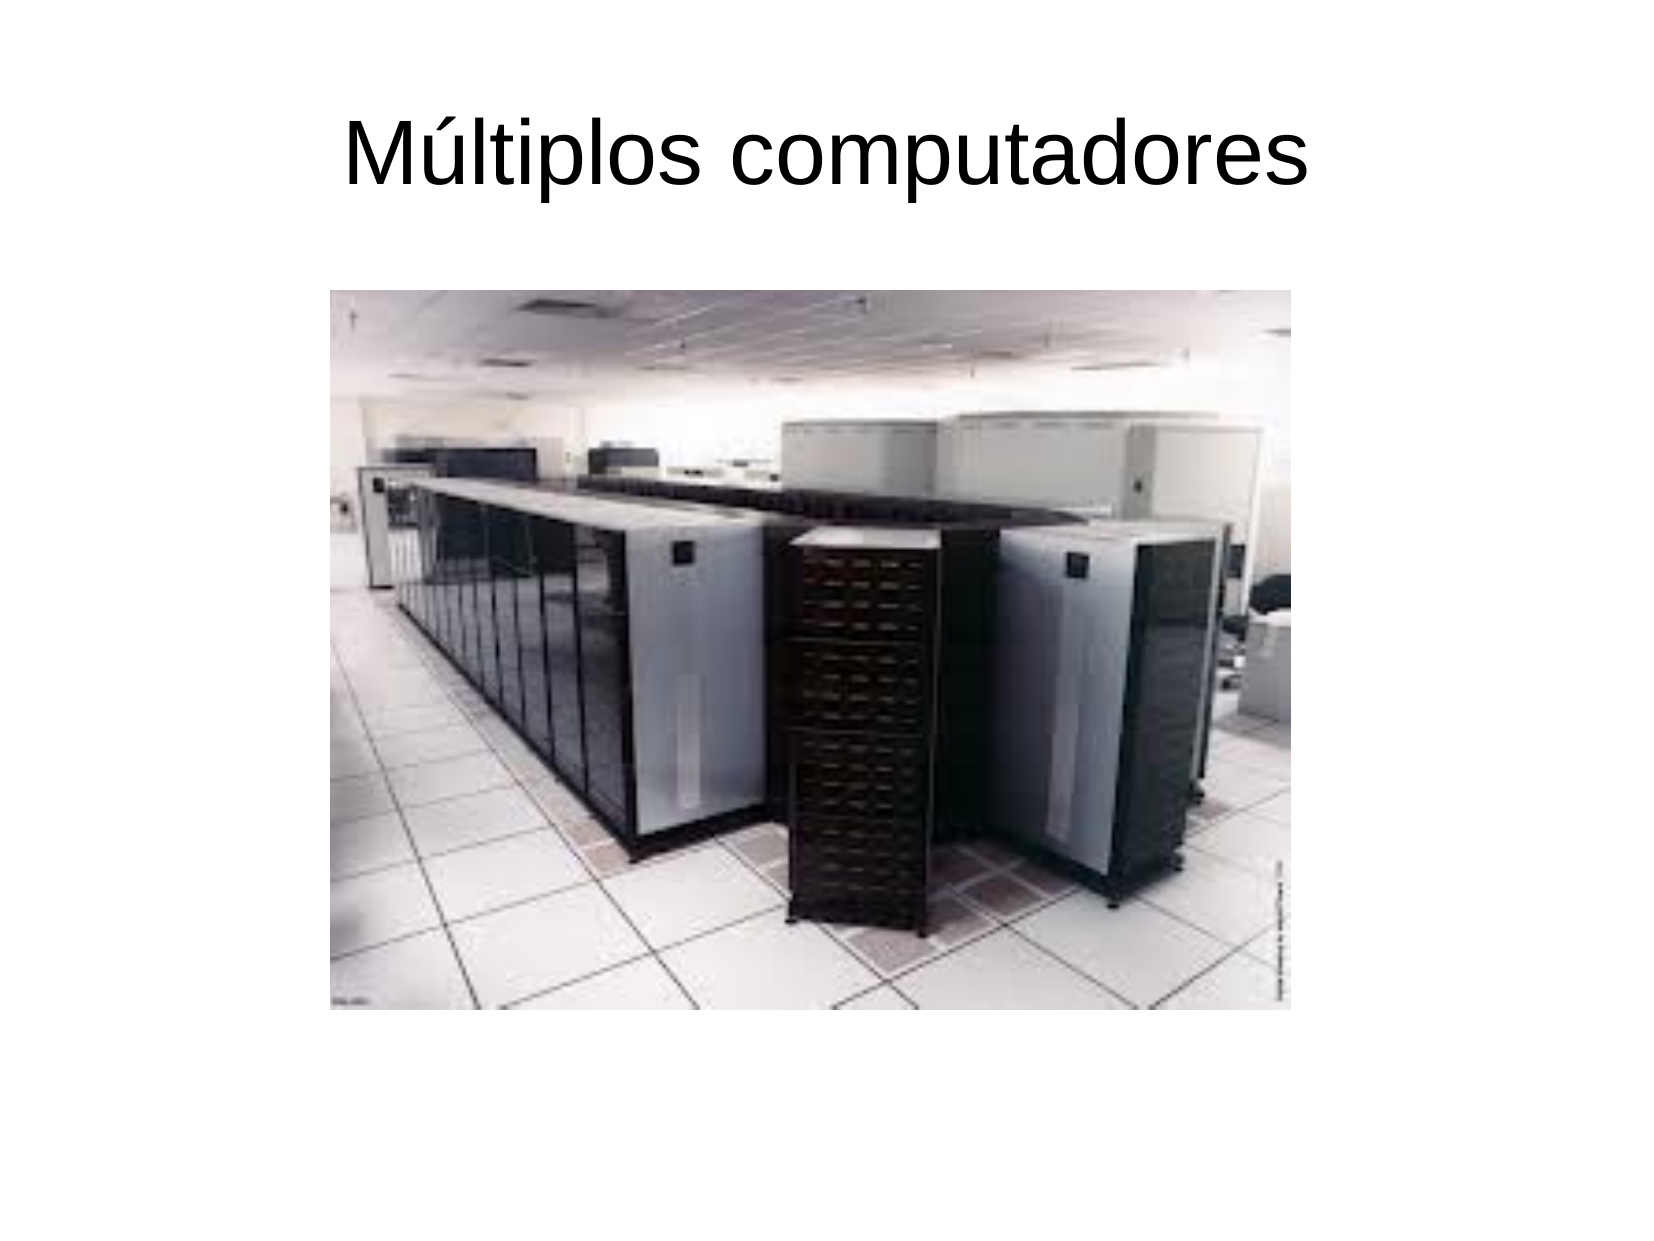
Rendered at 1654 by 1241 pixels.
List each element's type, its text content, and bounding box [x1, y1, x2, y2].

title Múltiplos computadores [82, 49, 1571, 257]
picture [330, 290, 1291, 1010]
